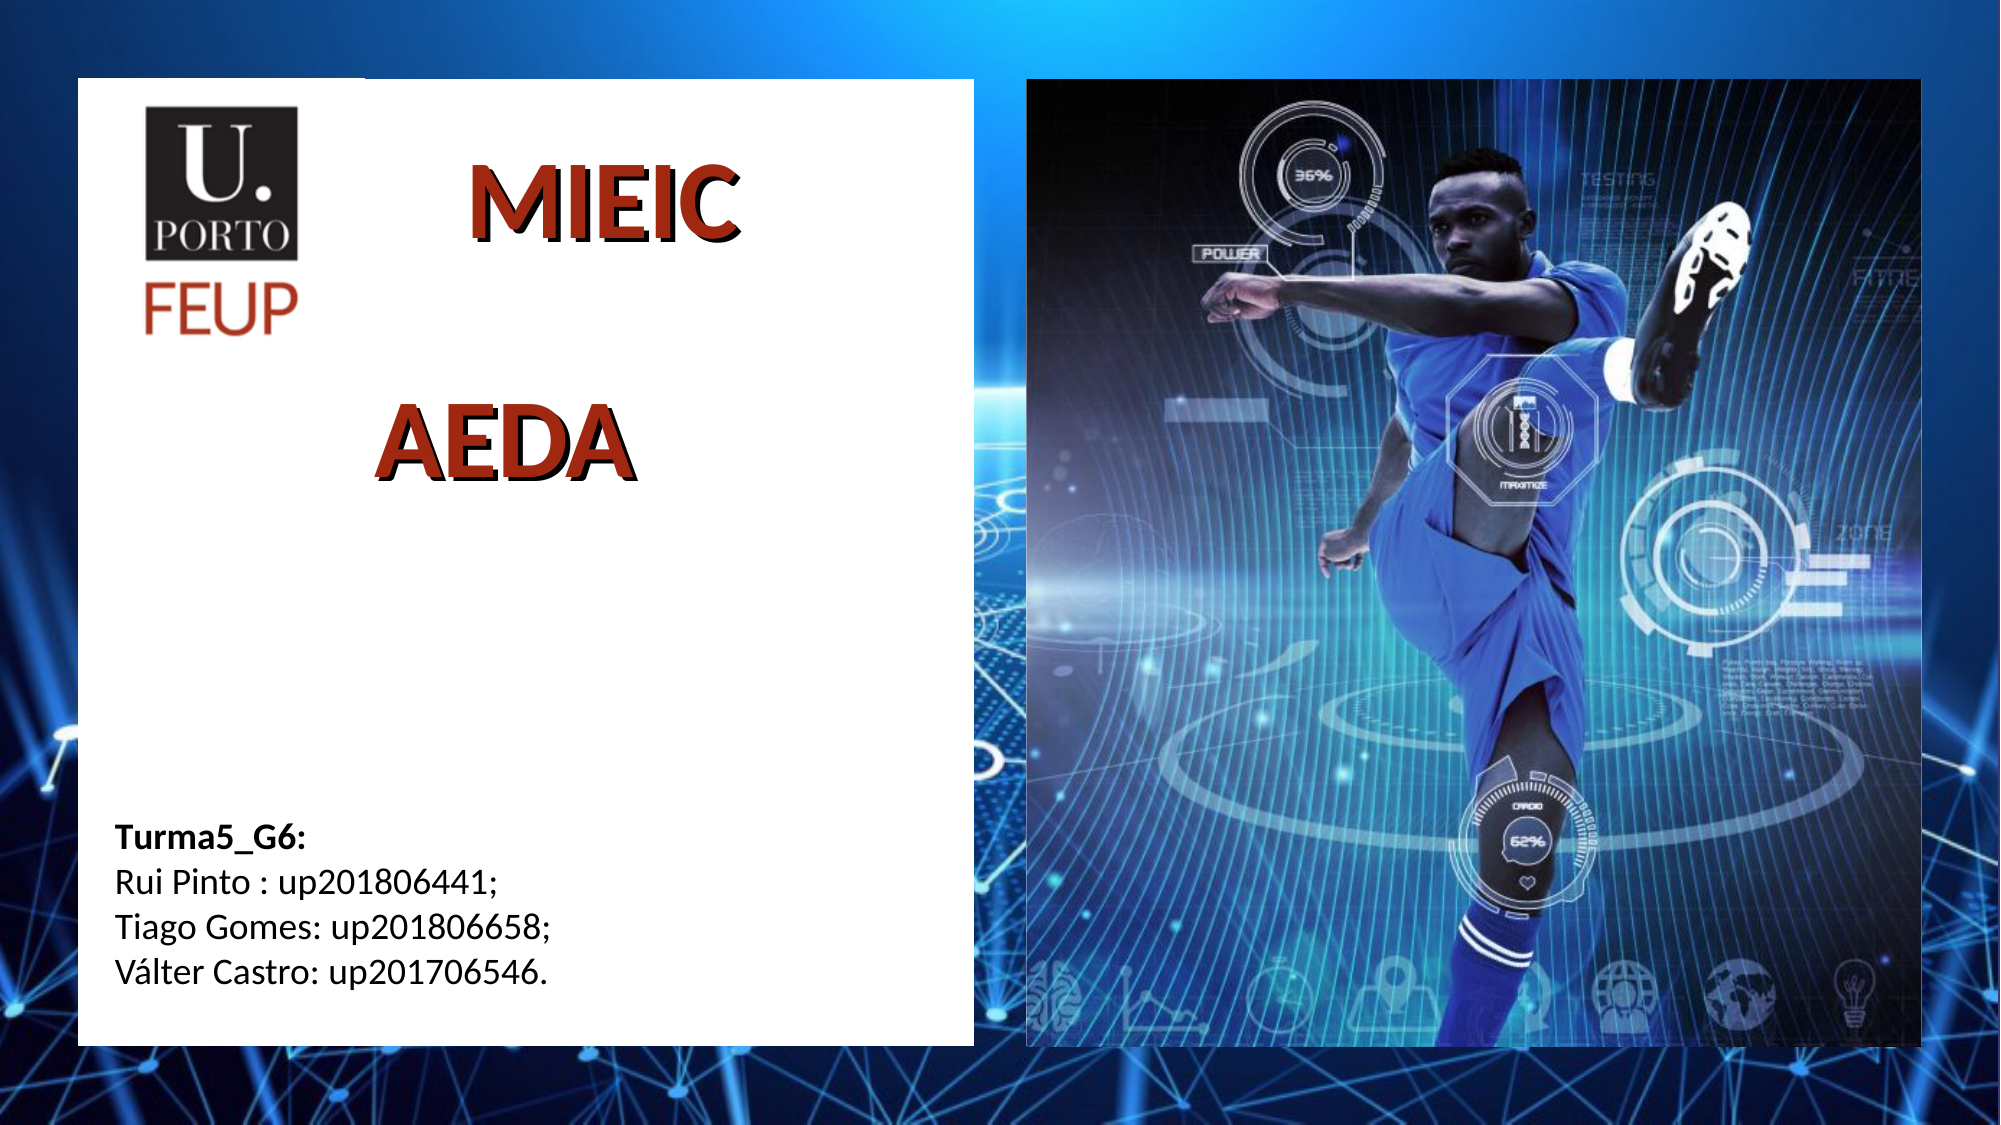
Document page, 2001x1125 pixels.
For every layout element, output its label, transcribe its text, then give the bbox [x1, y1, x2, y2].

text_box MIEIC [451, 118, 754, 268]
picture [0, 0, 1998, 1125]
text_box Turma5_G6: Rui Pinto : up201806441; Tiago Gomes: up201806658; Válter Castro: up201706546. [99, 804, 588, 1002]
text_box AEDA [300, 357, 709, 507]
text_box [78, 79, 974, 1046]
